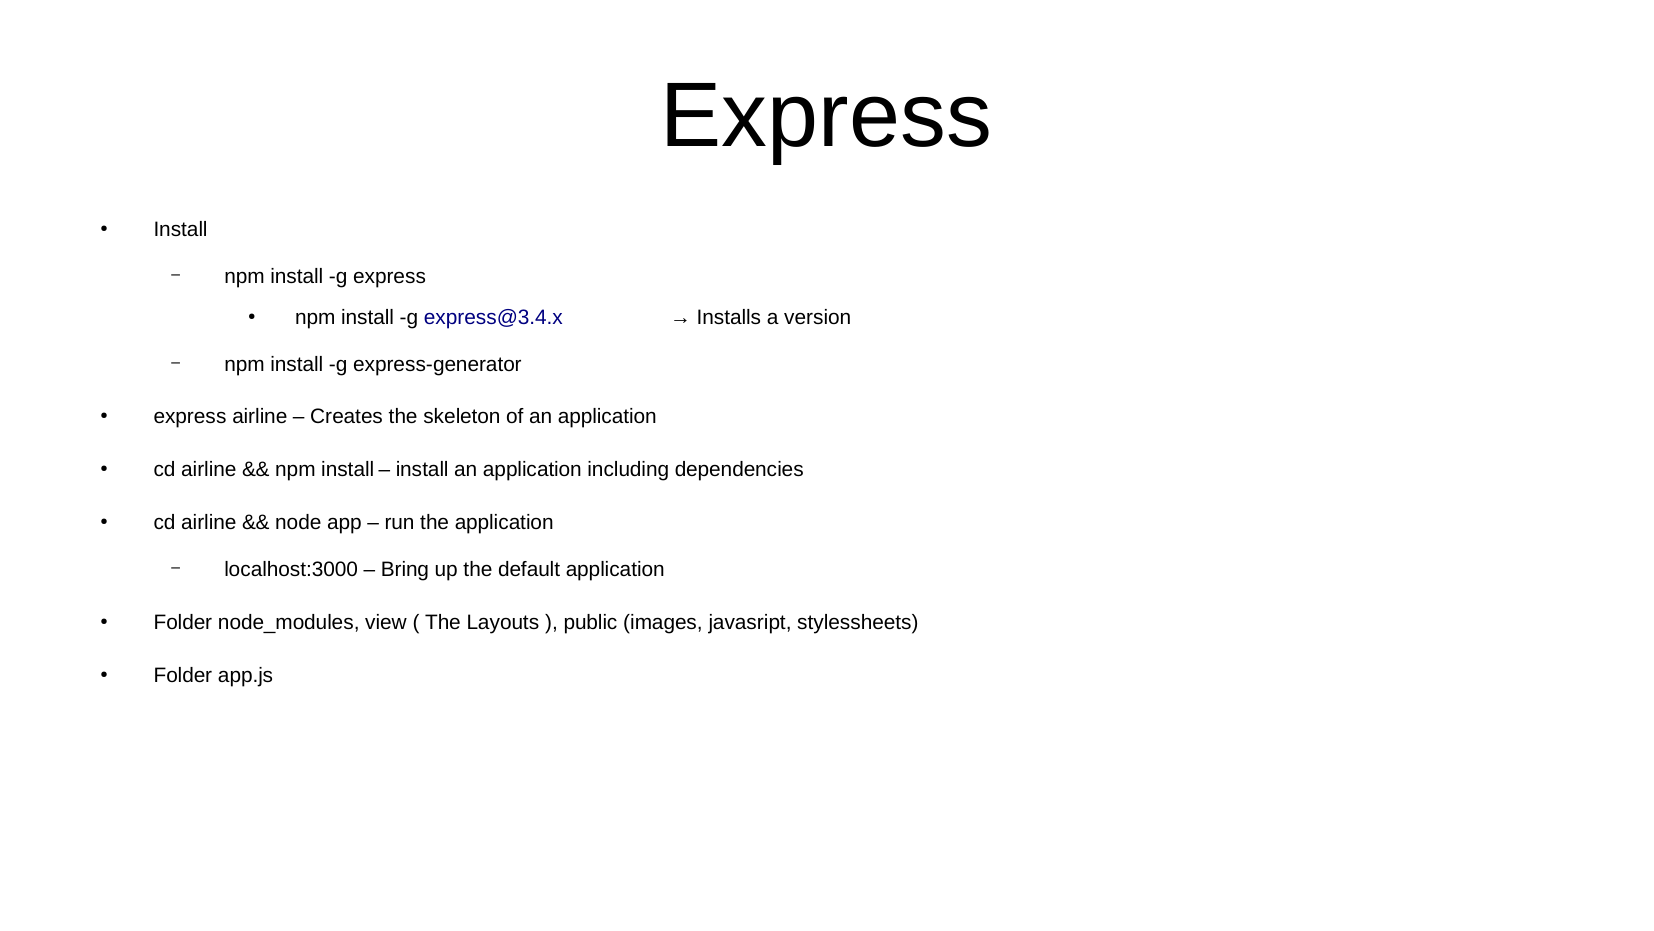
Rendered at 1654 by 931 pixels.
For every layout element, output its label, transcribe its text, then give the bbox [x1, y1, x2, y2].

title Express [82, 37, 1571, 193]
list Install npm install -g express npm install -g express@3.4.x → Installs a version npm install -g express-generator express airline – Creates the skeleton of an application cd airline && npm install – install an application including dependencies cd airline && node app – run the application localhost:3000 – Bring up the default application Folder node_modules, view ( The Layouts ), public (images, javasript, stylessheets) Folder app.js [82, 217, 1621, 901]
